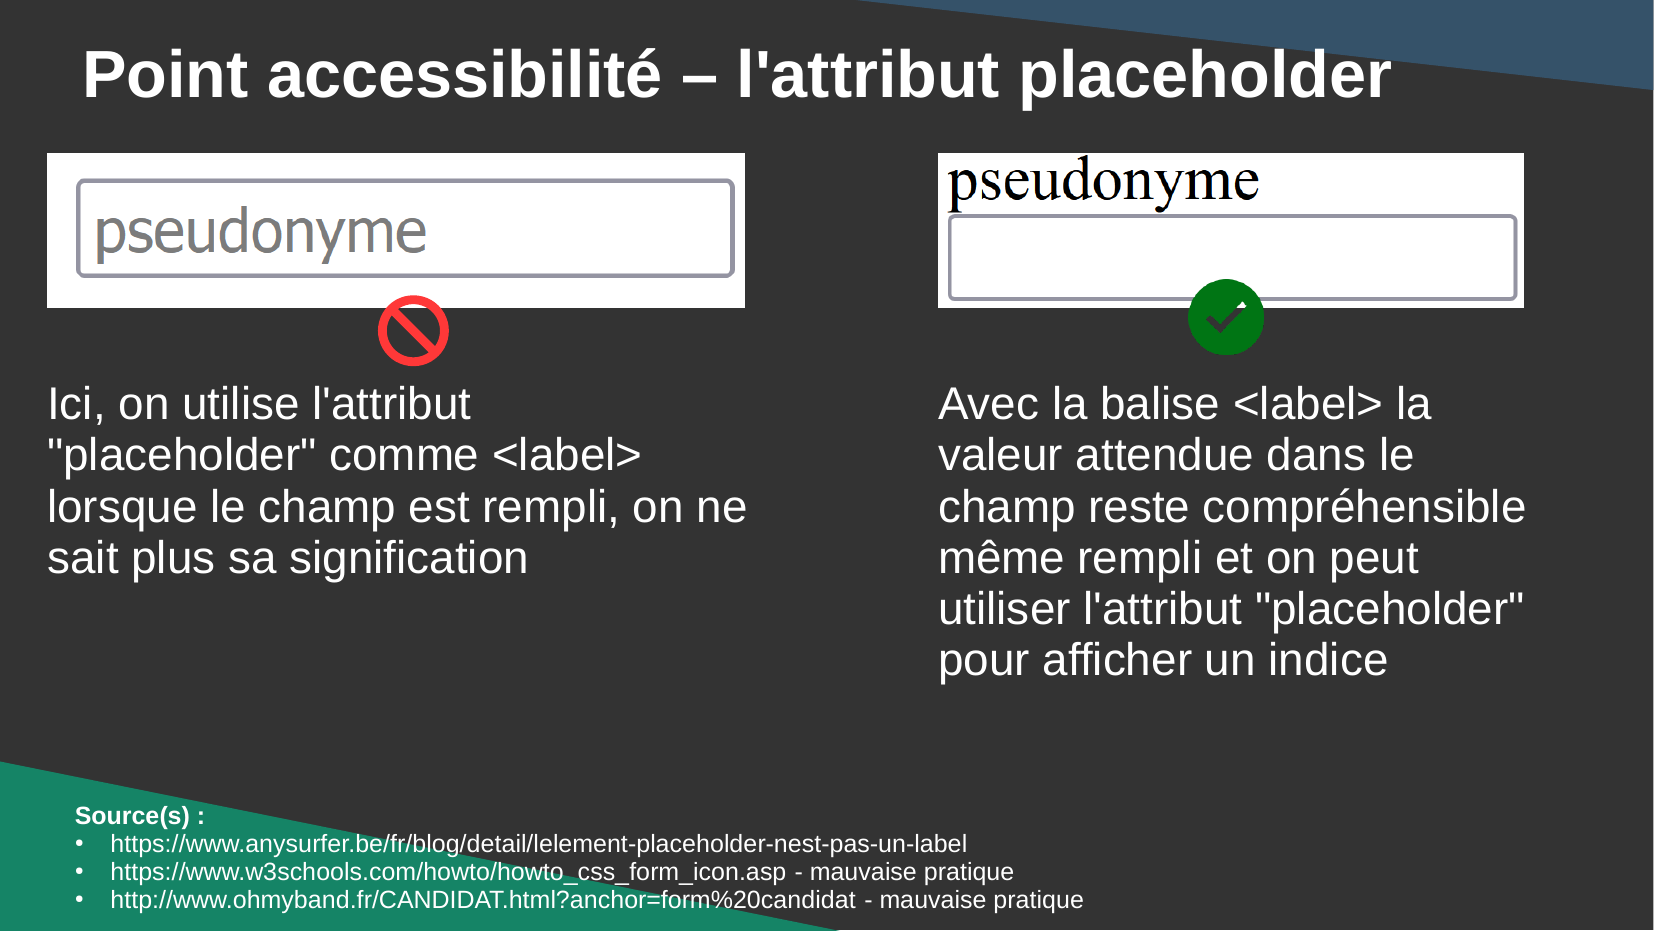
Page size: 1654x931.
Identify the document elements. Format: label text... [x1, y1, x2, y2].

title Ici, on utilise l'attribut "placeholder" comme <label> lorsque le champ est rempli, on ne sait plus sa signification [47, 377, 751, 584]
text_box [377, 295, 449, 367]
text_box [0, 761, 162, 931]
title Point accessibilité – l'attribut placeholder [82, 37, 1571, 122]
text_box Source(s) : https://www.anysurfer.be/fr/blog/detail/lelement-placeholder-nest-pas-un-label https://www.w3schools.com/howto/howto_css_form_icon.asp - mauvaise pratique http://www.ohmyband.fr/CANDIDAT.html?anchor=form%20candidat - mauvaise pratique [60, 794, 1546, 931]
title Avec la balise <label> la valeur attendue dans le champ reste compréhensible même rempli et on peut utiliser l'attribut "placeholder" pour afficher un indice [938, 378, 1536, 686]
picture [47, 153, 745, 308]
picture [938, 153, 1524, 355]
text_box [855, 0, 1654, 91]
